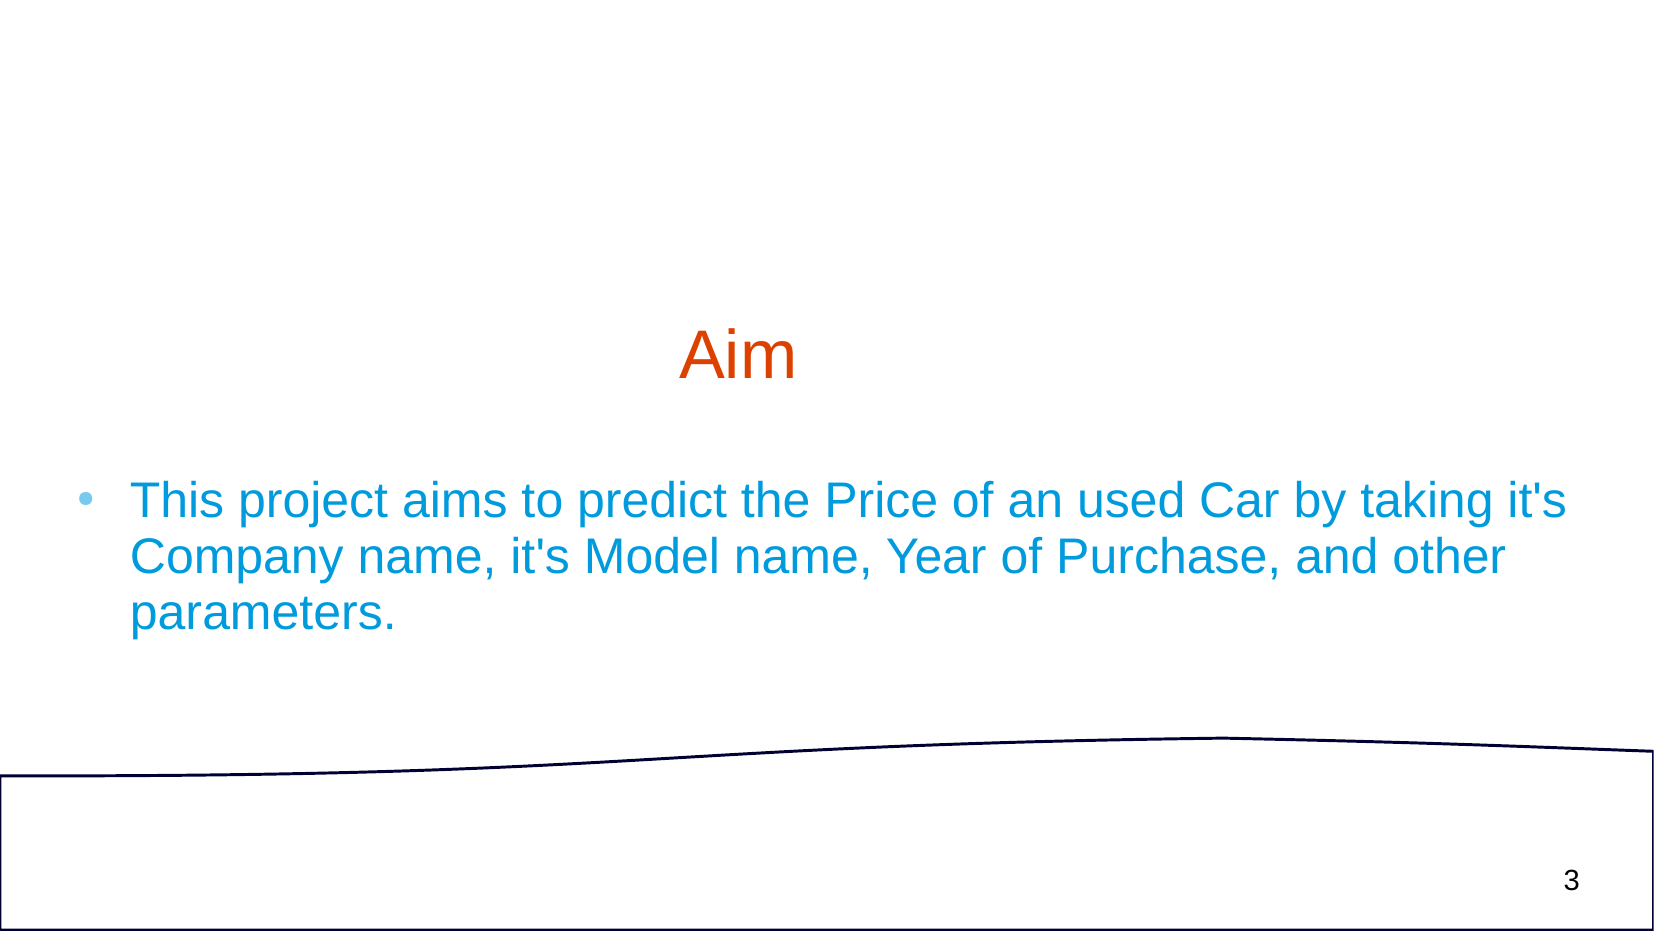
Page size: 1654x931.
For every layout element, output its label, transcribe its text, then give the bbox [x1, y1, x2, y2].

title Aim [0, 265, 1477, 443]
list This project aims to predict the Price of an used Car by taking it's Company name, it's Model name, Year of Purchase, and other parameters. [59, 472, 1595, 739]
